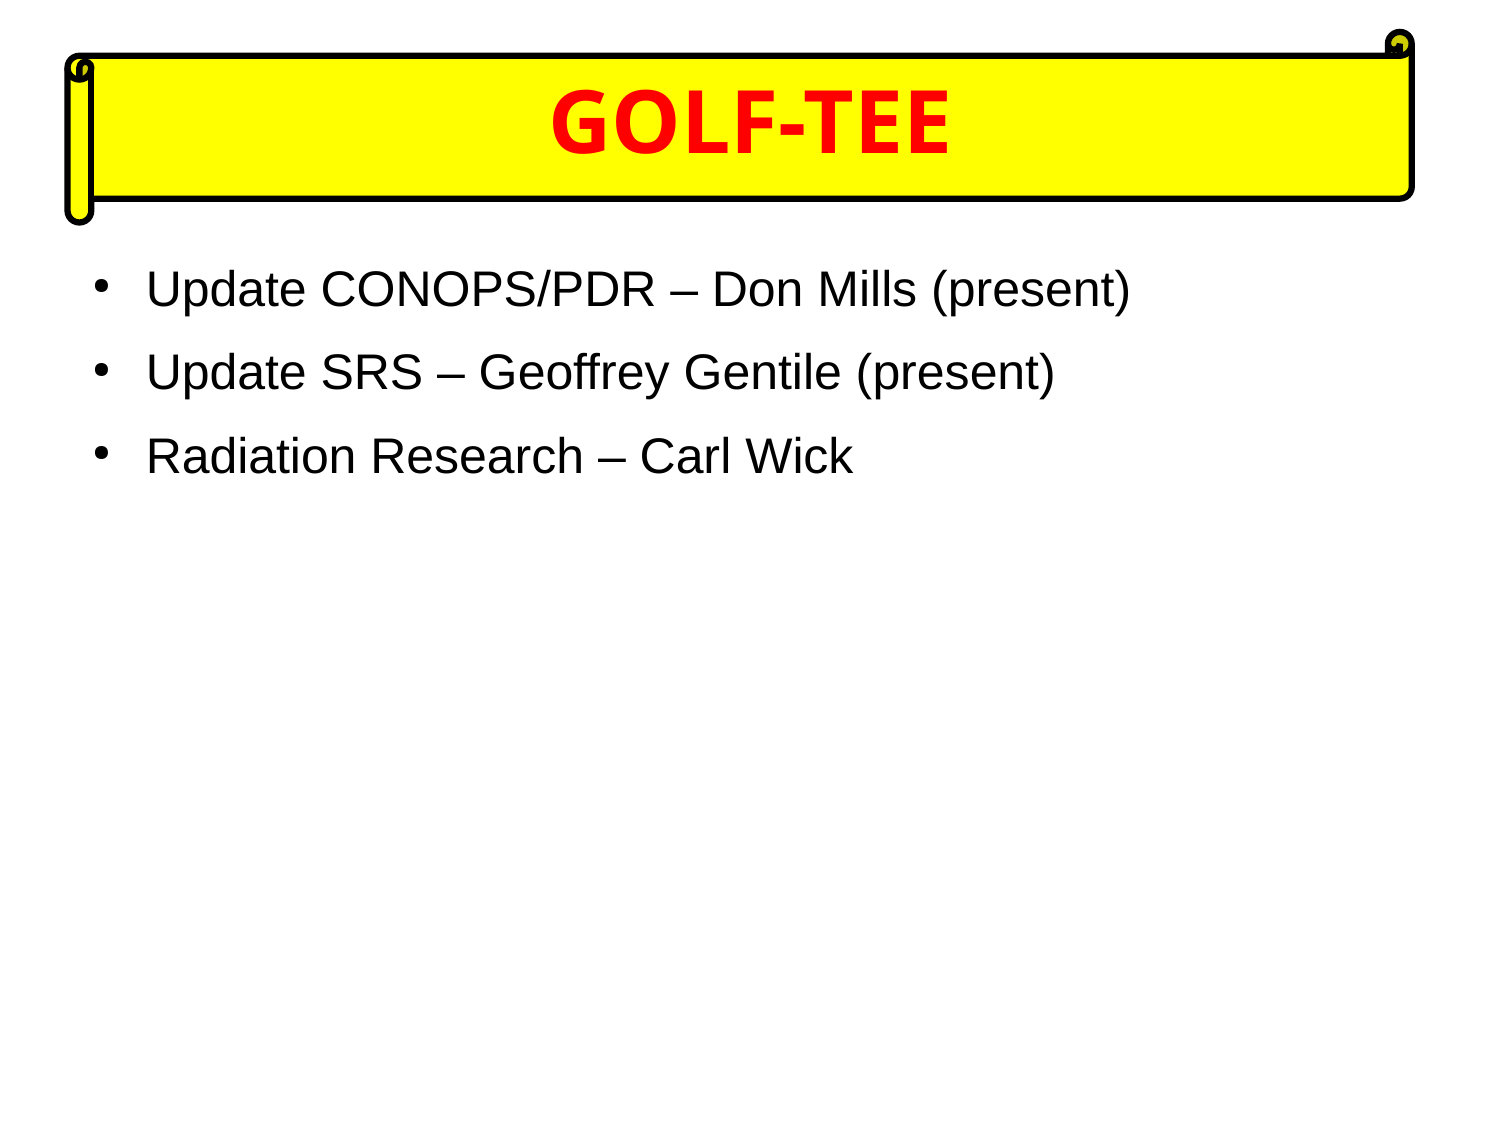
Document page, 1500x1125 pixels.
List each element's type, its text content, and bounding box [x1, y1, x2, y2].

text_box [72, 31, 1412, 58]
text_box [67, 179, 1412, 223]
list Update CONOPS/PDR – Don Mills (present) Update SRS – Geoffrey Gentile (present) Radiation Research – Carl Wick [75, 263, 1425, 916]
text_box GOLF-TEE [0, 58, 1500, 179]
